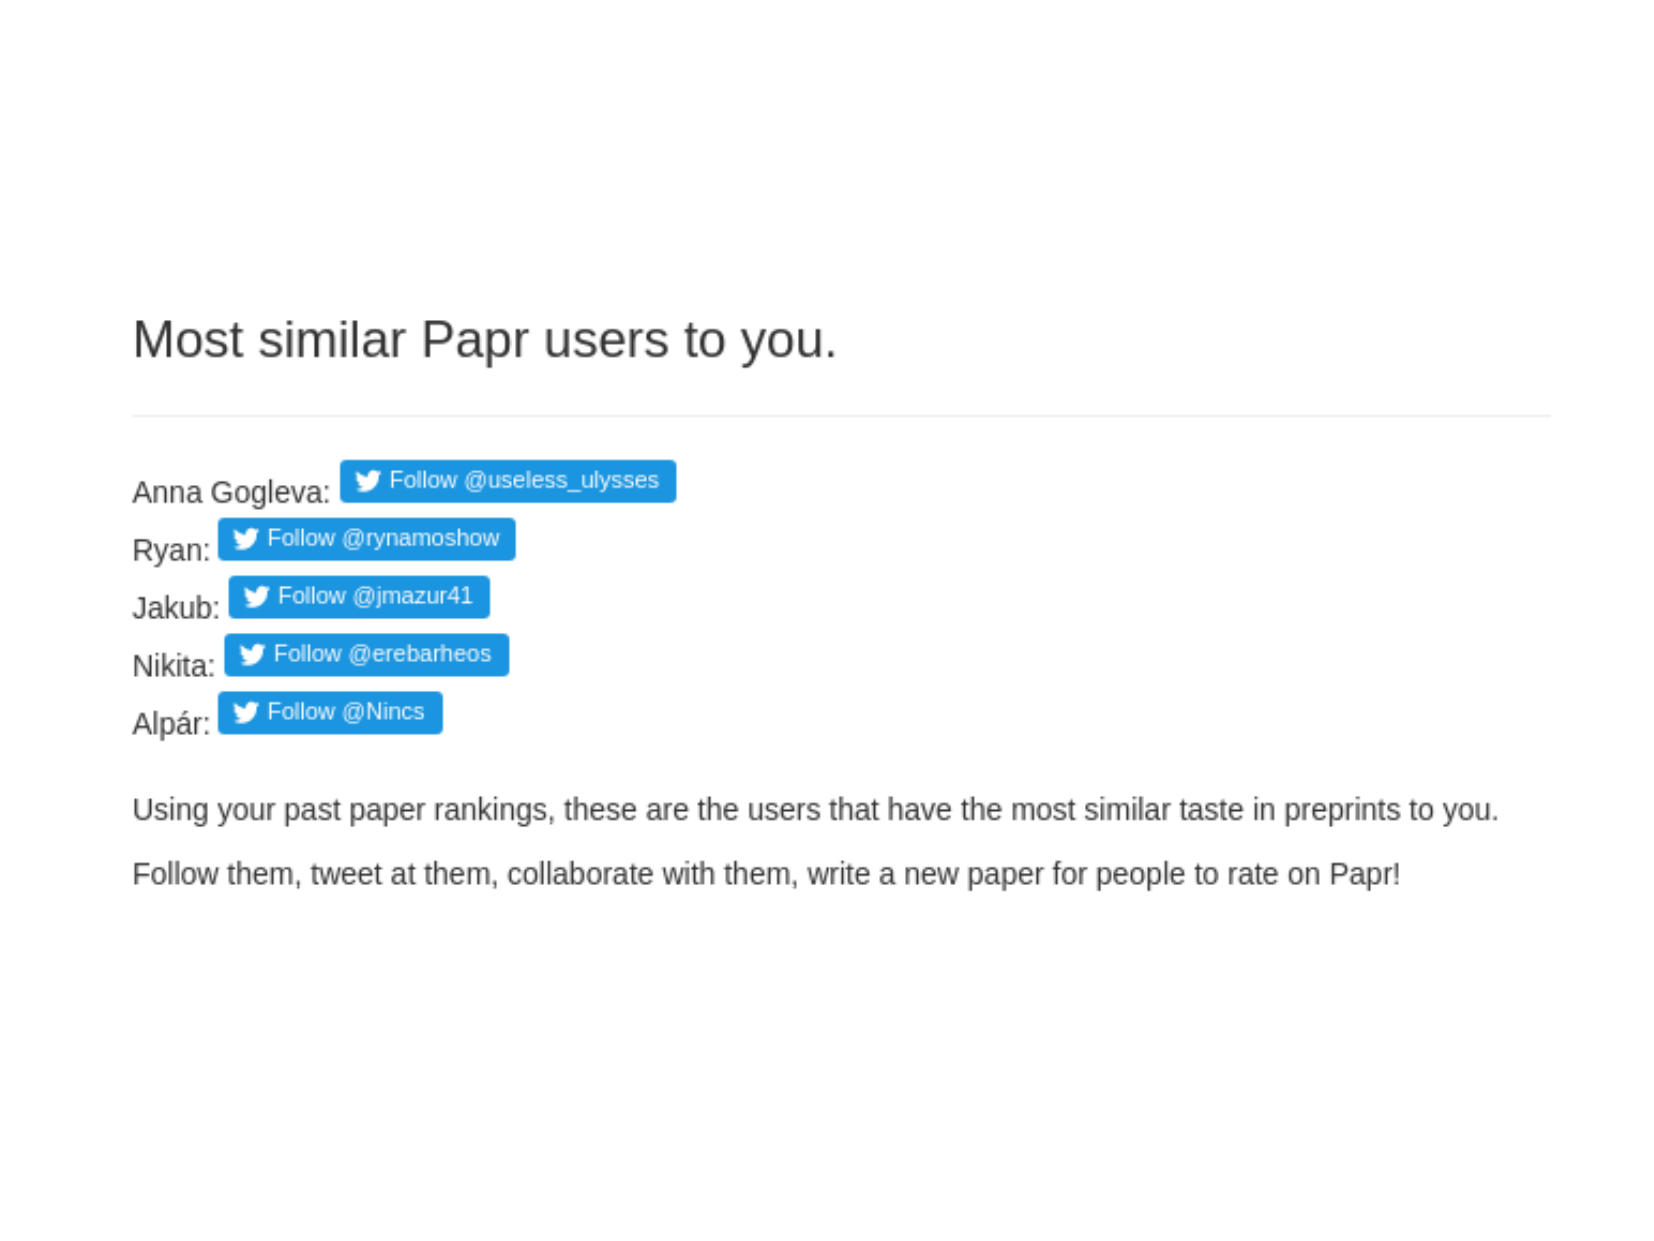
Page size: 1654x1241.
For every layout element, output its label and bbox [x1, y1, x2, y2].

picture [120, 304, 1551, 916]
